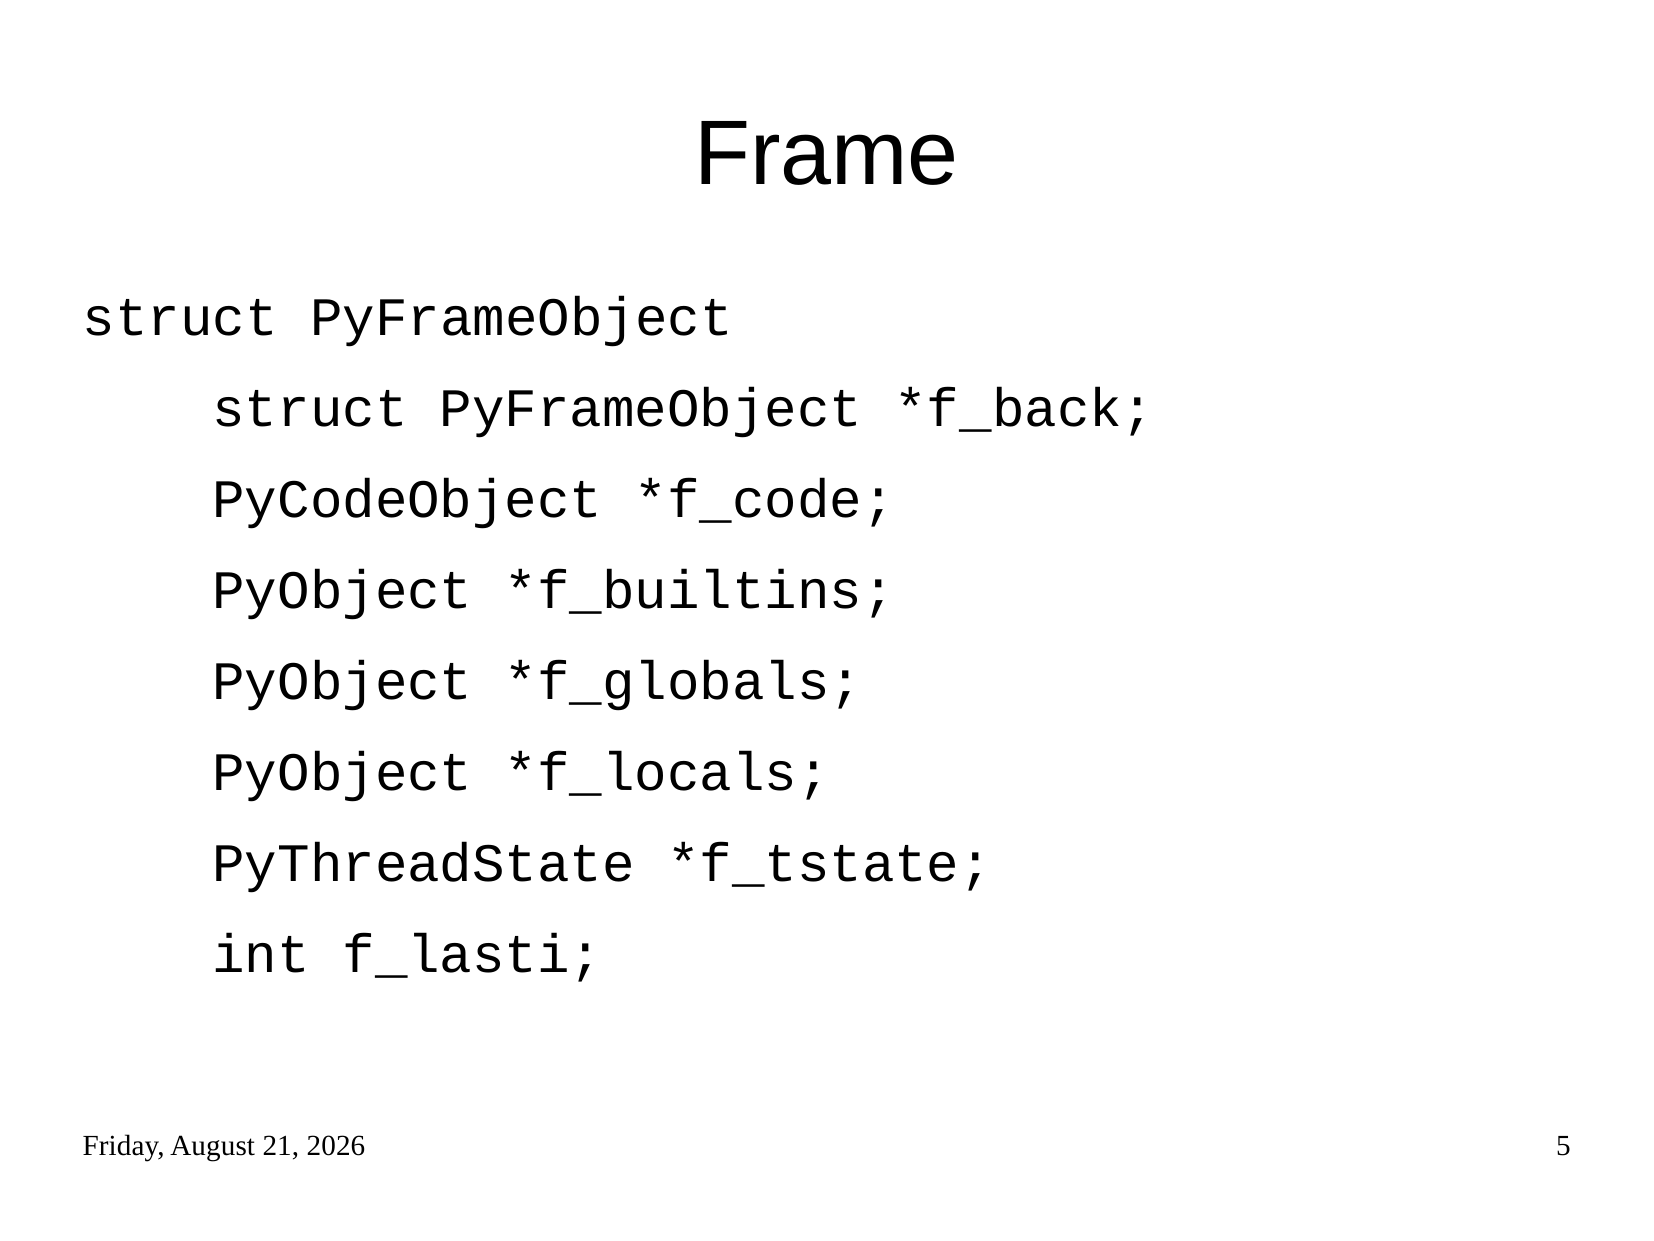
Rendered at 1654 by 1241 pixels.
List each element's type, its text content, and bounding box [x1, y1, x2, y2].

list struct PyFrameObject struct PyFrameObject *f_back; PyCodeObject *f_code; PyObject *f_builtins; PyObject *f_globals; PyObject *f_locals; PyThreadState *f_tstate; int f_lasti; [82, 290, 1571, 1109]
title Frame [82, 49, 1571, 257]
